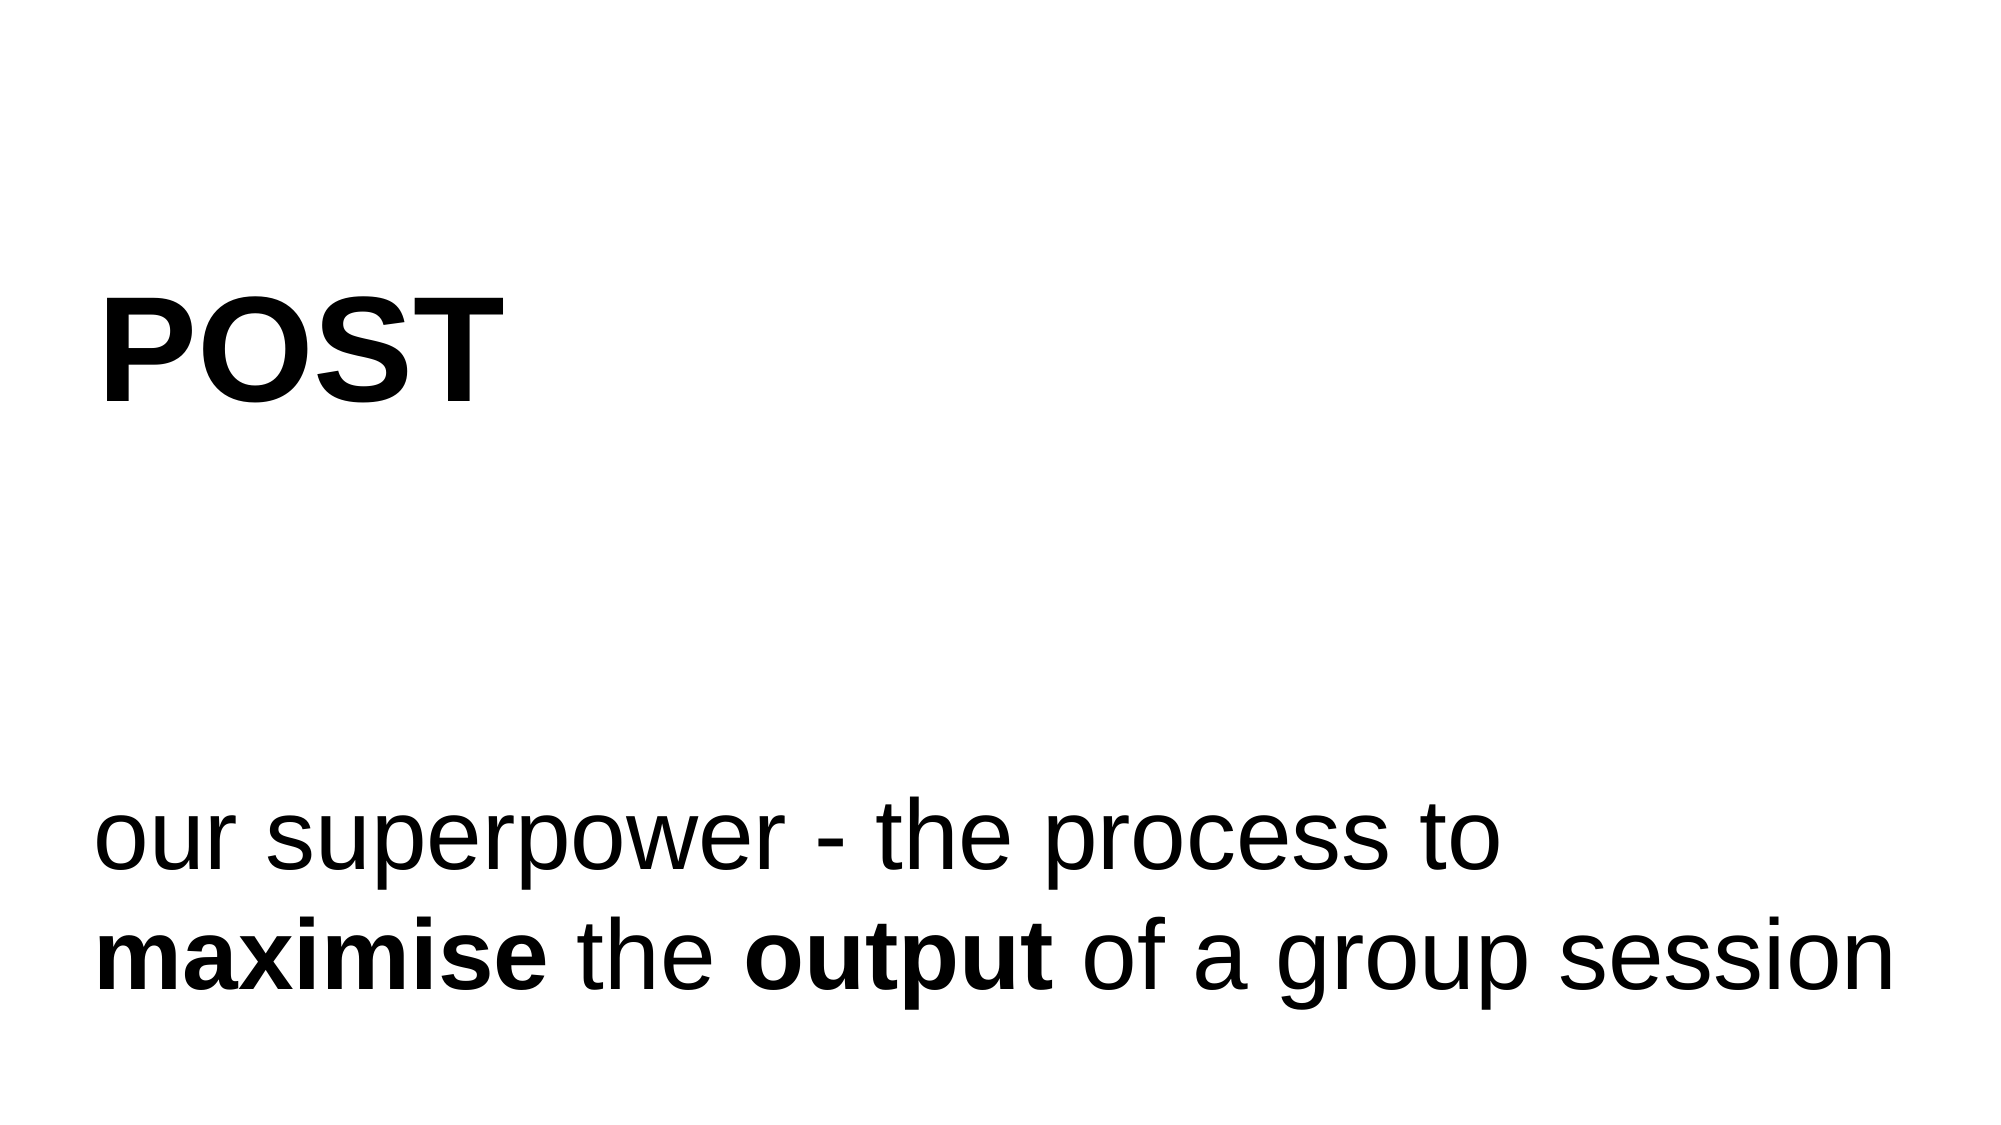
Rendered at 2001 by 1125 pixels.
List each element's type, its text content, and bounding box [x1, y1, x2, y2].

text_box POST [129, 315, 170, 348]
text_box POST [225, 313, 285, 385]
text_box our superpower - the process to maximise the output of a group session [78, 754, 1922, 1019]
text_box POST [82, 243, 1898, 385]
